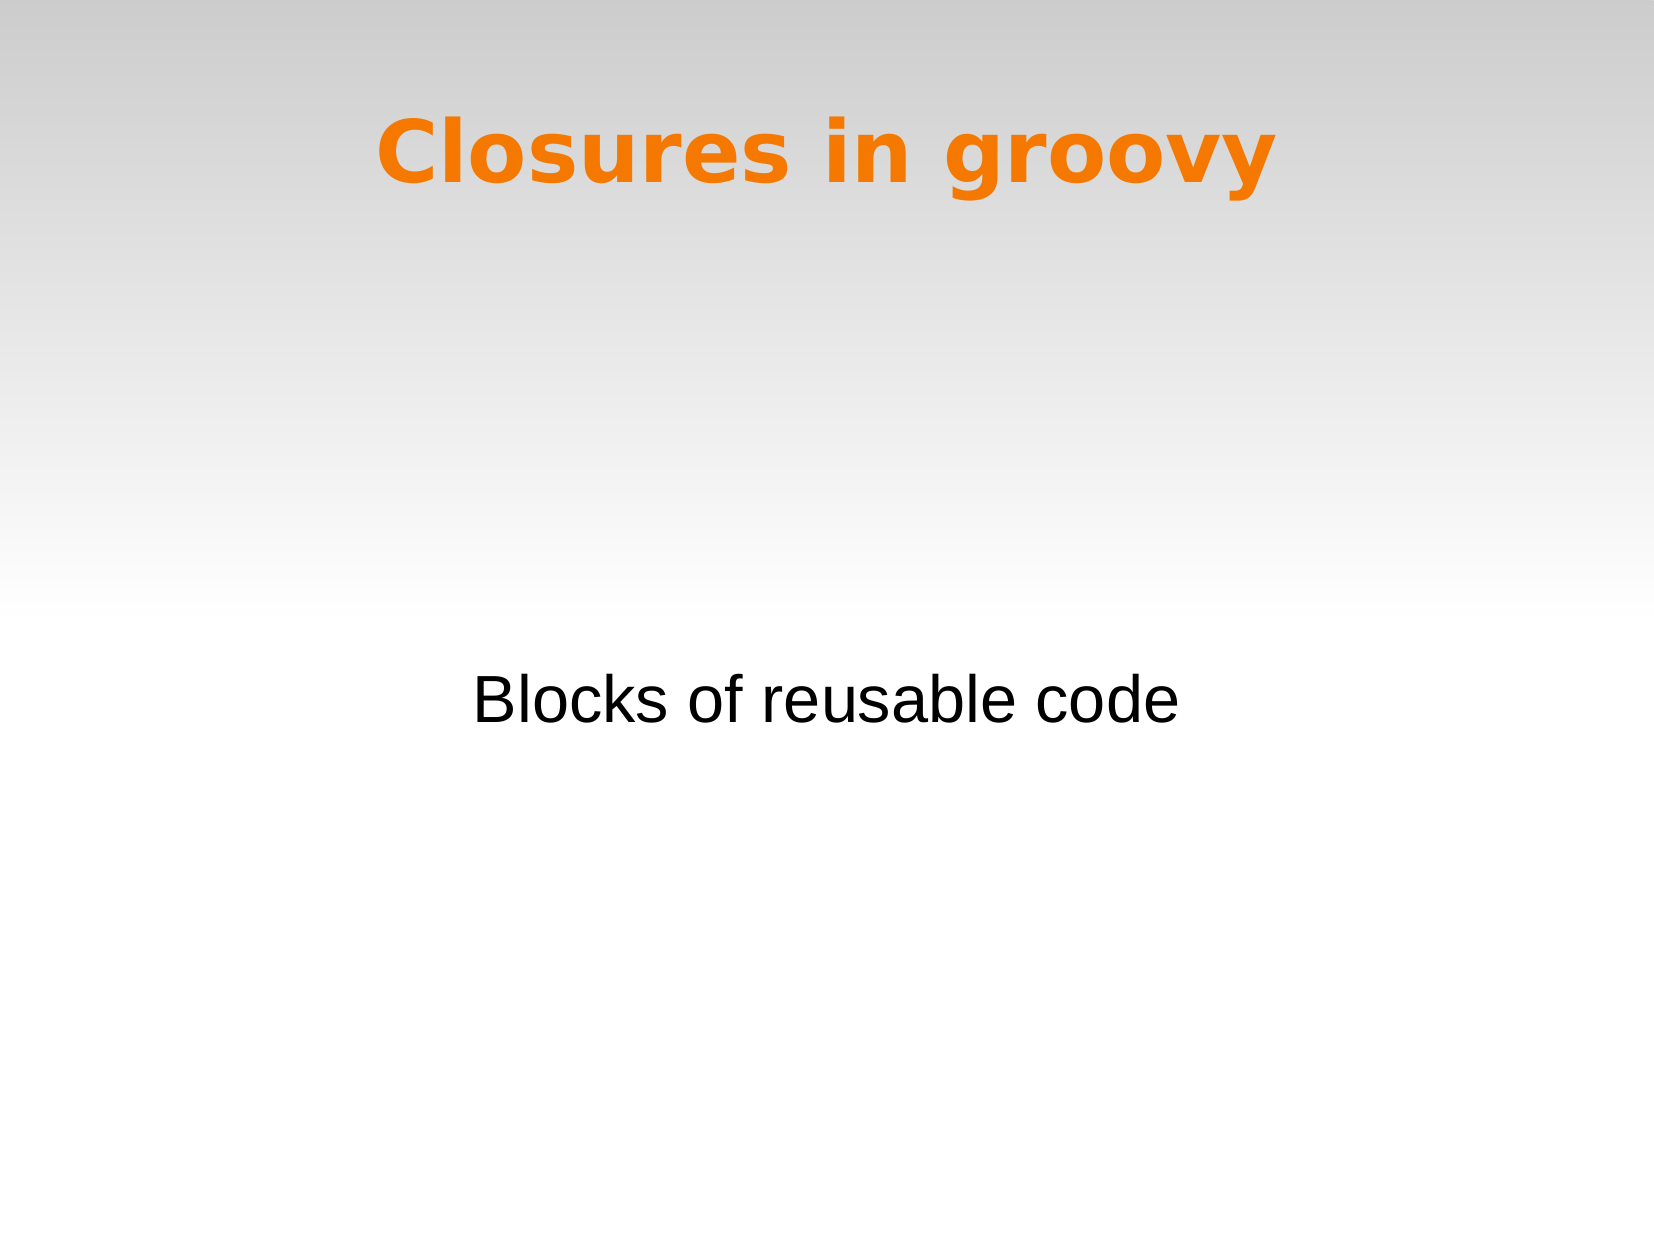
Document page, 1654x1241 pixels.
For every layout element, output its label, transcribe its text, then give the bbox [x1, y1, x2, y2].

subtitle Blocks of reusable code [82, 290, 1571, 1109]
title Closures in groovy [82, 49, 1571, 257]
